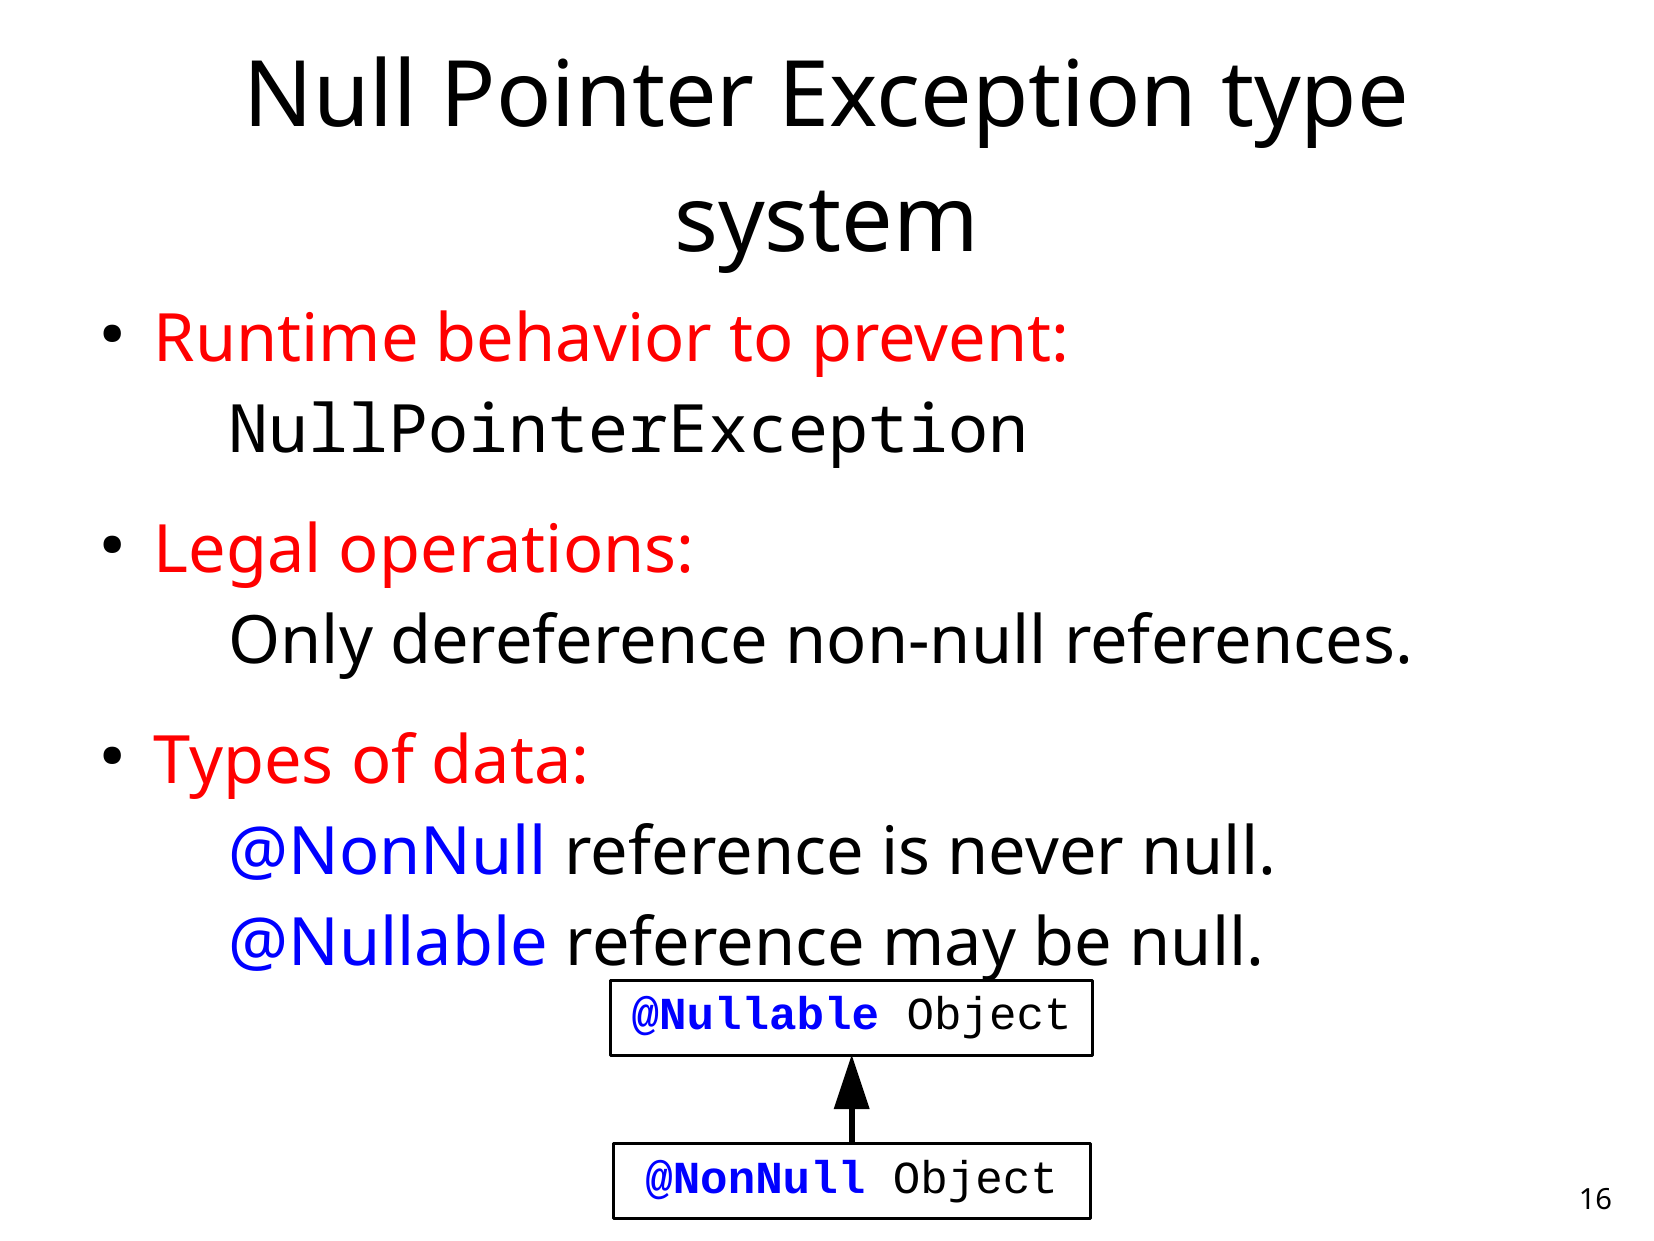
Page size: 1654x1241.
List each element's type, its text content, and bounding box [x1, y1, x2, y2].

list Runtime behavior to prevent: NullPointerException Legal operations: Only dereference non-null references. Types of data: @NonNull reference is never null. @Nullable reference may be null. [82, 290, 1571, 1109]
text_box @NonNull Object [613, 1143, 1091, 1219]
title Null Pointer Exception type system [82, 49, 1571, 257]
text_box @Nullable Object [610, 980, 1093, 1056]
